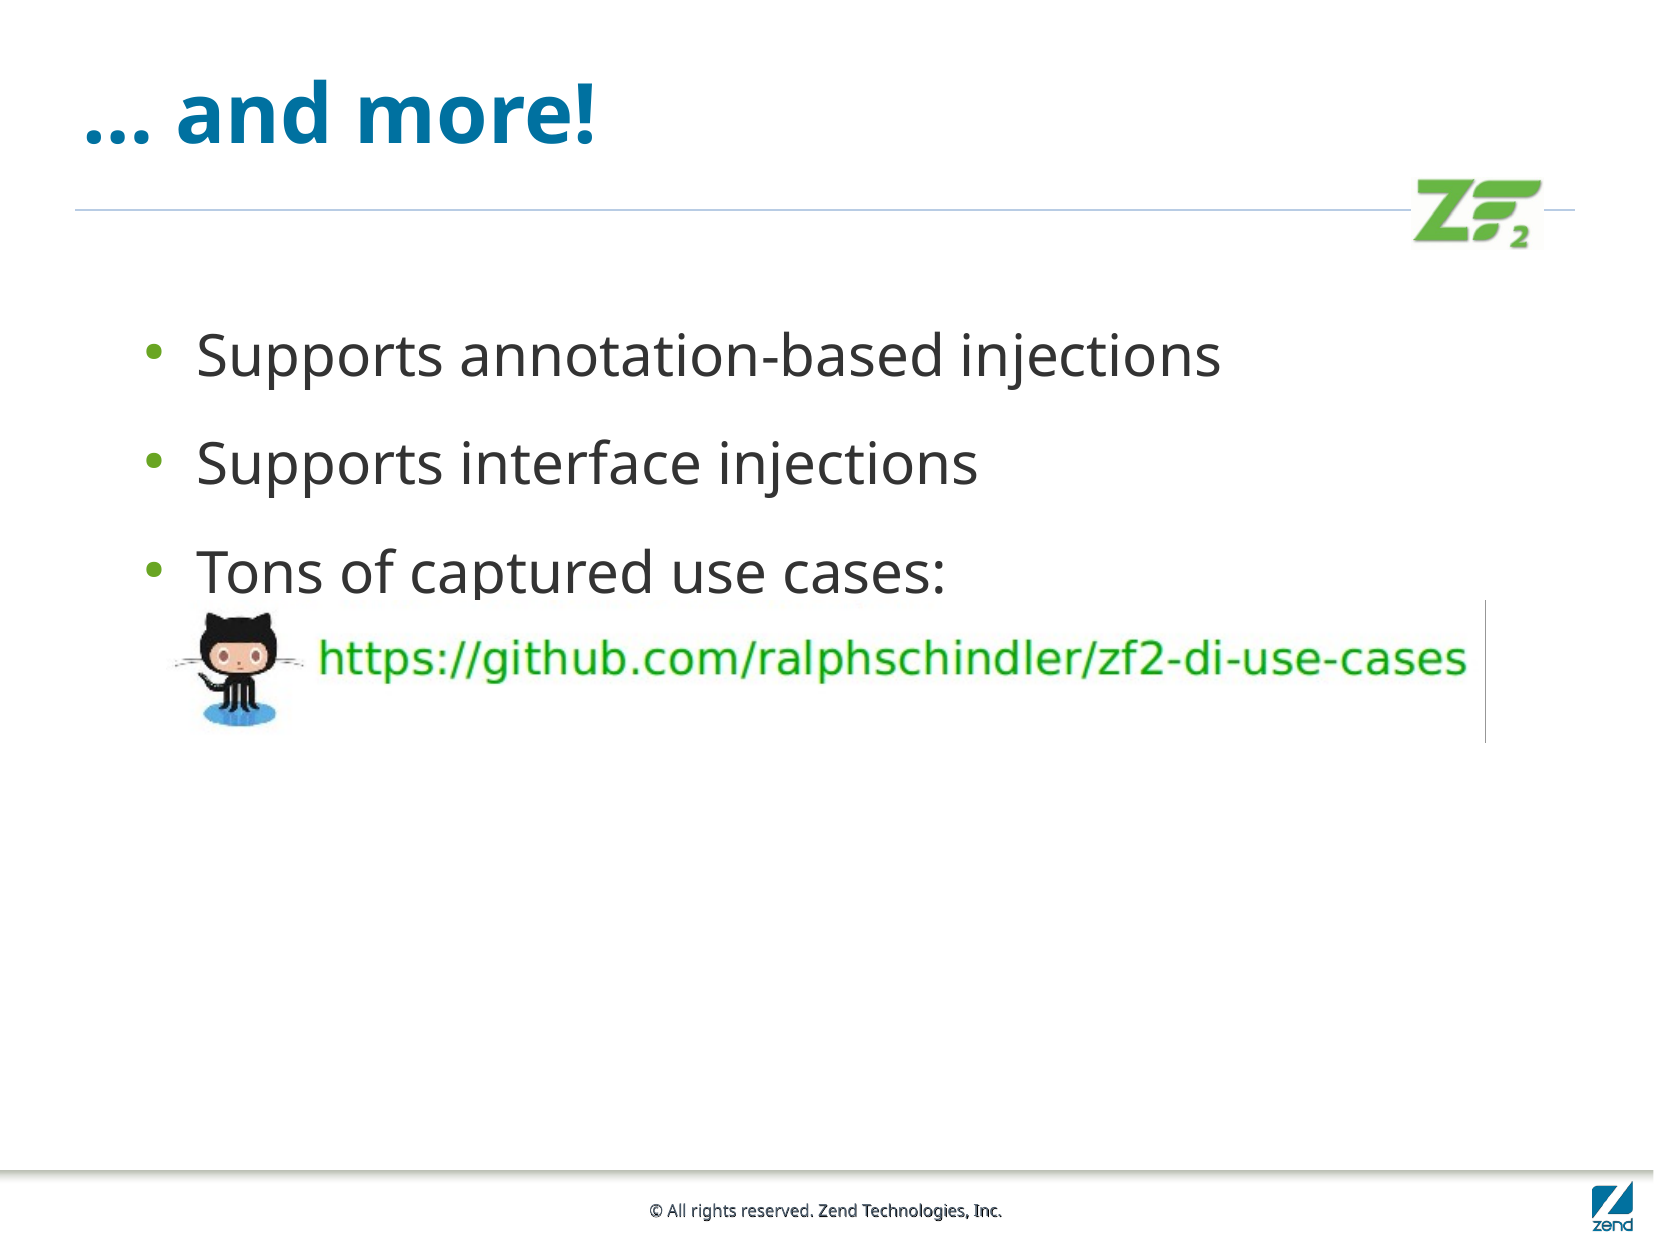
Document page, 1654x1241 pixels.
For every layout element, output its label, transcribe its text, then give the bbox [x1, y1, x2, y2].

list Supports annotation-based injections Supports interface injections Tons of captured use cases: [126, 313, 1571, 1070]
title … and more! [82, 41, 1489, 169]
picture [166, 600, 1485, 743]
picture [0, 1170, 1654, 1232]
picture [1411, 177, 1544, 250]
